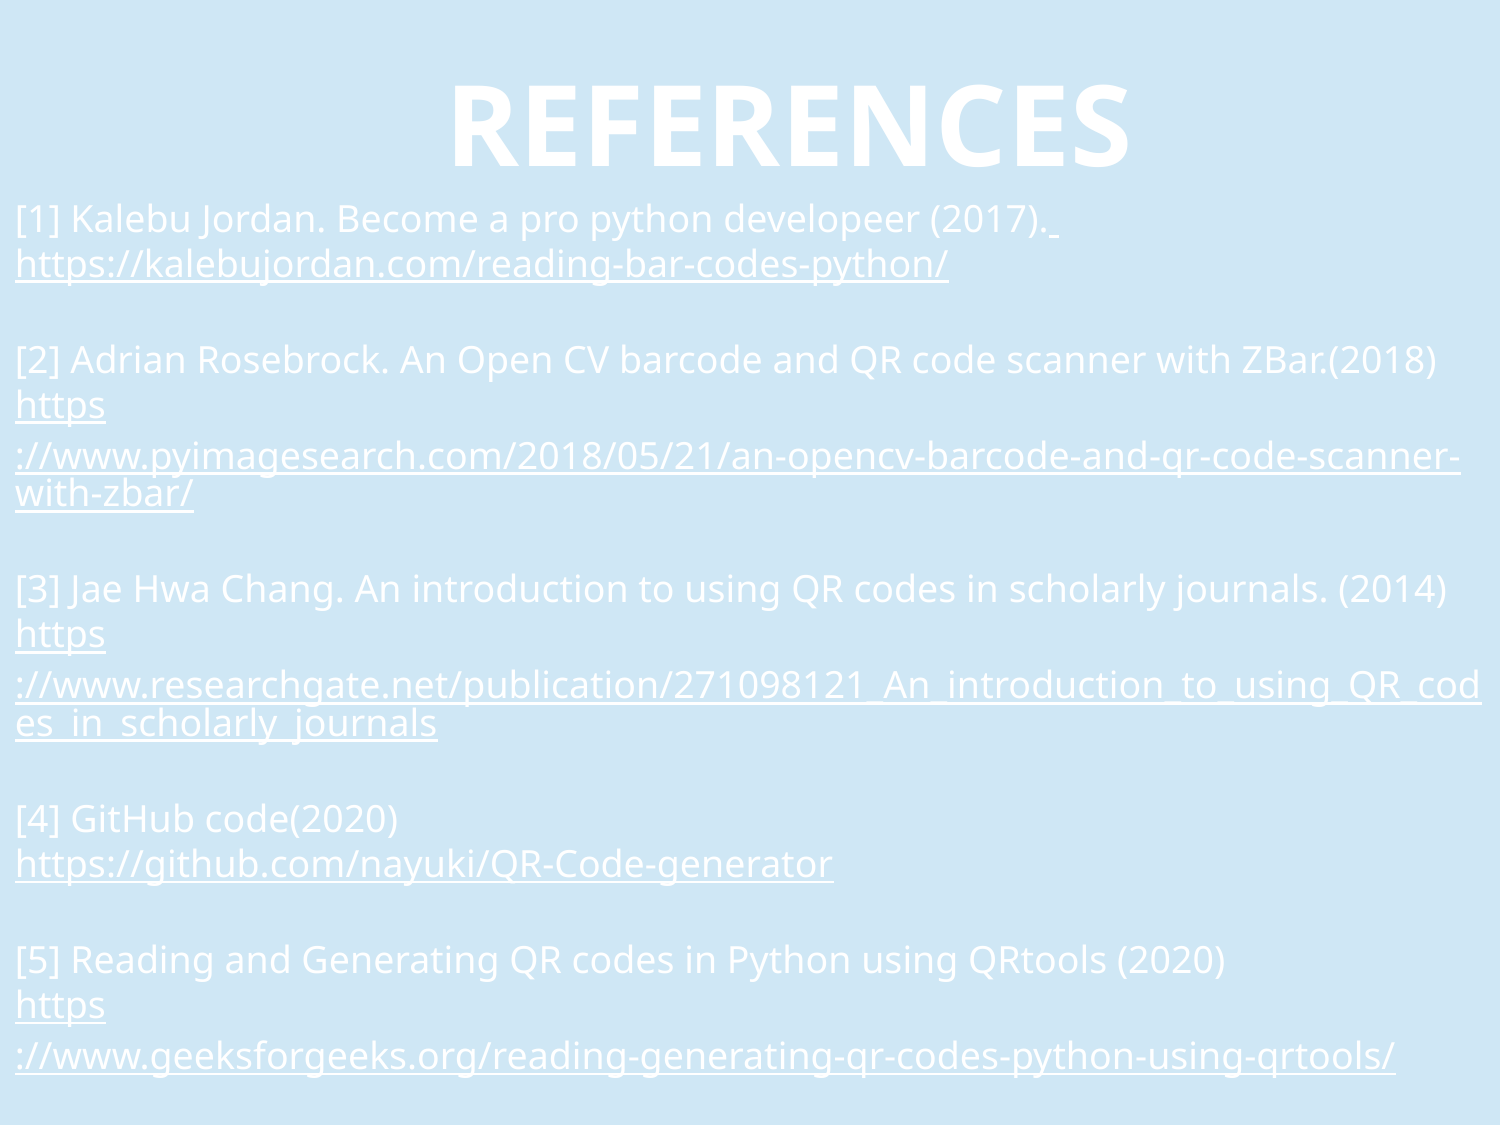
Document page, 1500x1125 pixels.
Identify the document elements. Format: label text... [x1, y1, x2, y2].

text_box [1] Kalebu Jordan. Become a pro python developeer (2017). https://kalebujordan.com/reading-bar-codes-python/ [2] Adrian Rosebrock. An Open CV barcode and QR code scanner with ZBar.(2018) https://www.pyimagesearch.com/2018/05/21/an-opencv-barcode-and-qr-code-scanner-with-zbar/ [3] Jae Hwa Chang. An introduction to using QR codes in scholarly journals. (2014) https://www.researchgate.net/publication/271098121_An_introduction_to_using_QR_codes_in_scholarly_journals [4] GitHub code(2020) https://github.com/nayuki/QR-Code-generator [5] Reading and Generating QR codes in Python using QRtools (2020) https://www.geeksforgeeks.org/reading-generating-qr-codes-python-using-qrtools/ [6] James. How QR codes are built.(2020) https://www.youtube.com/watch?v=142TGhaTMtI [0, 187, 1500, 1125]
text_box REFERENCES [430, 46, 1148, 187]
